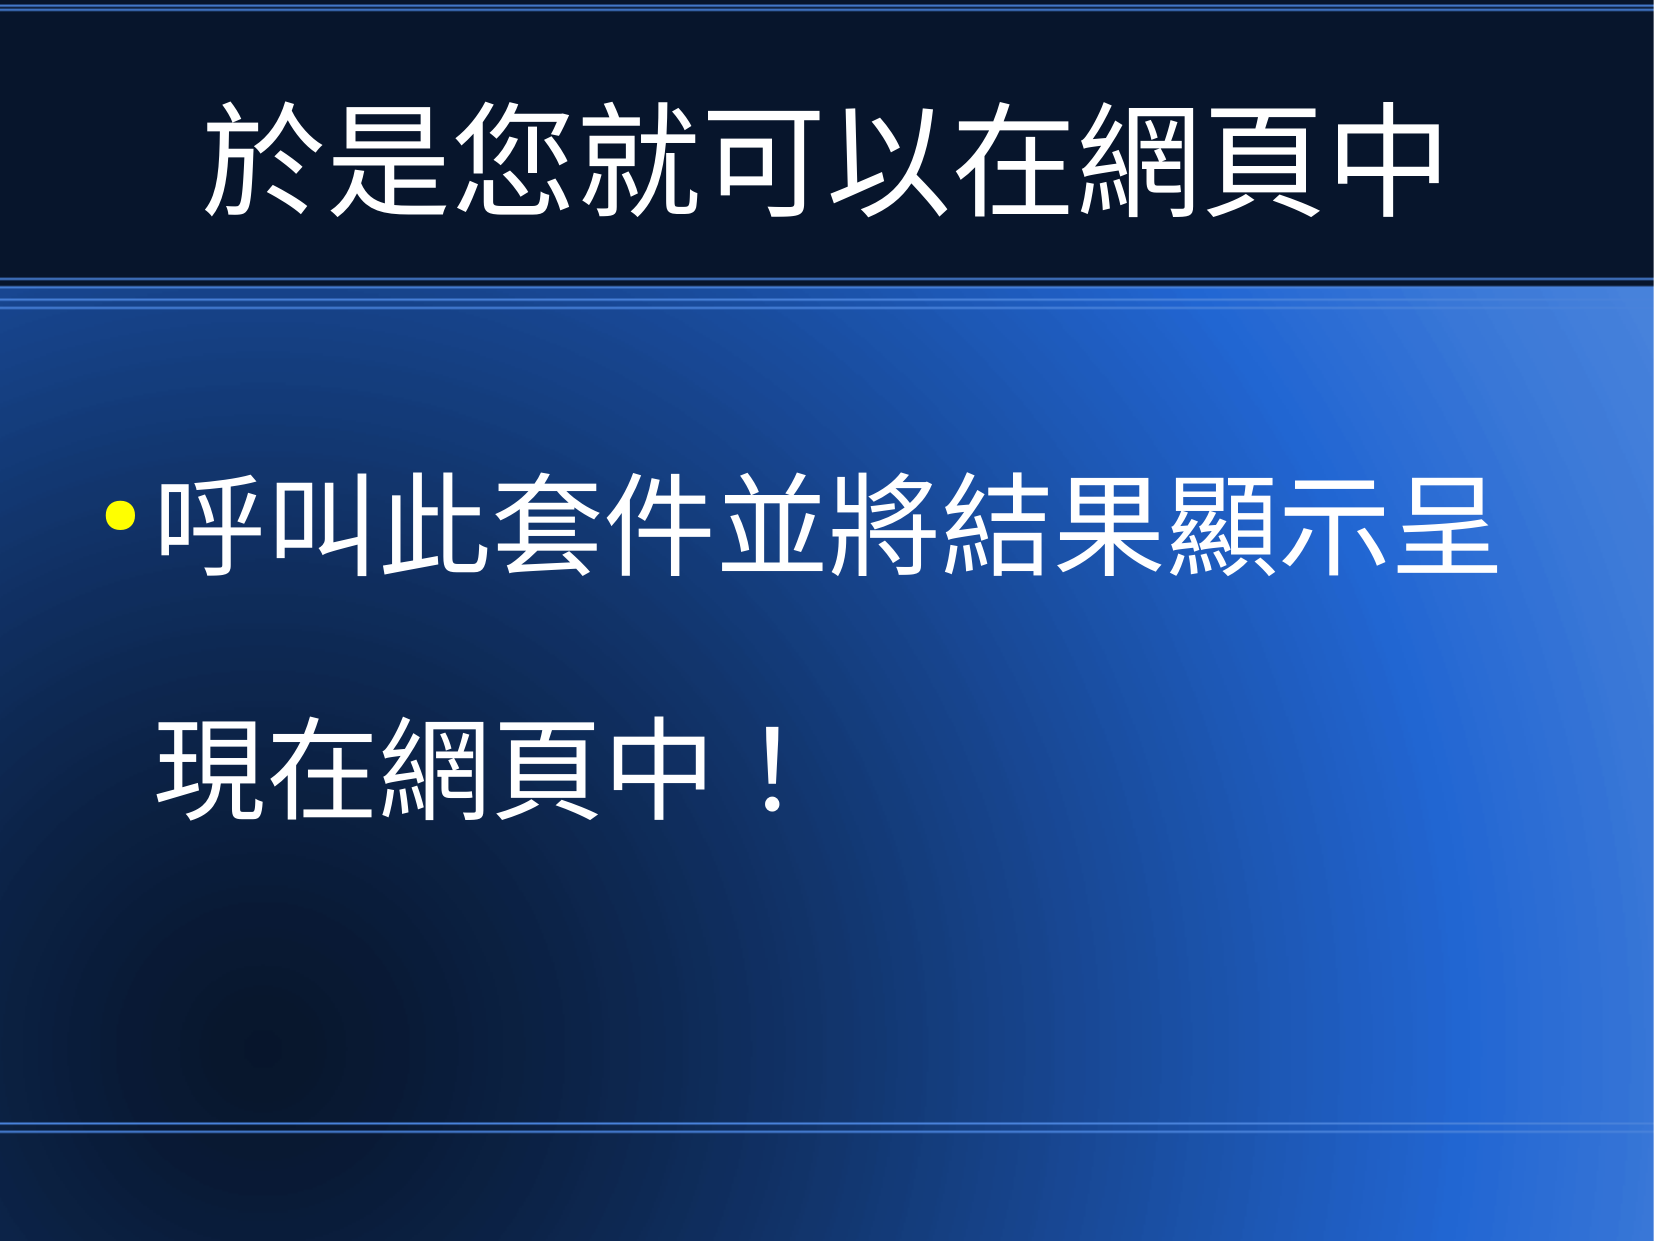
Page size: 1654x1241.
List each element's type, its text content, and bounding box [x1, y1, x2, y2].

title 於是您就可以在網頁中 [82, 49, 1571, 257]
list 呼叫此套件並將結果顯示呈現在網頁中！ [82, 355, 1571, 1241]
picture [0, 0, 1654, 1241]
